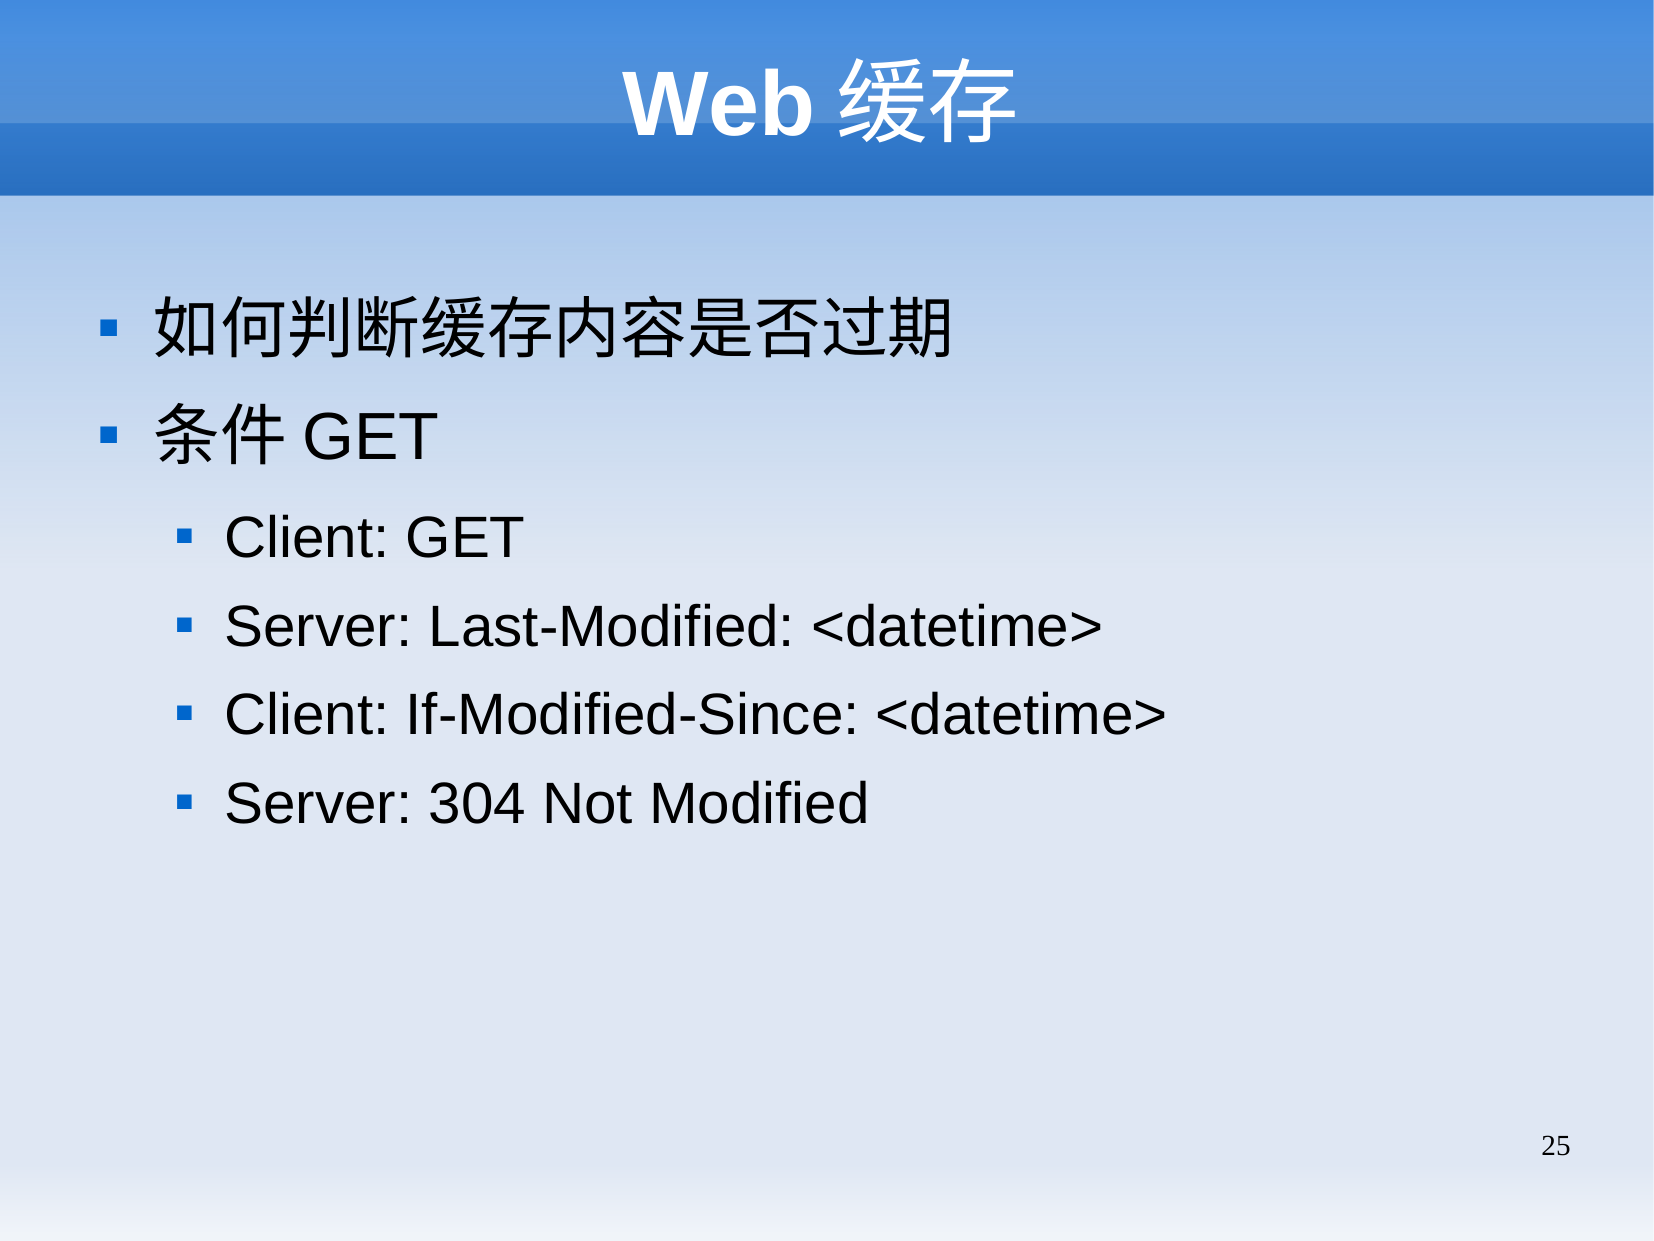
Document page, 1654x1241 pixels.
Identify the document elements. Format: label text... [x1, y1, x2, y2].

picture [0, 0, 1654, 1241]
list 如何判断缓存内容是否过期 条件GET Client: GET Server: Last-Modified: <datetime> Client: If-Modified-Since: <datetime> Server: 304 Not Modified [82, 290, 1571, 1109]
title Web缓存 [76, 0, 1565, 208]
